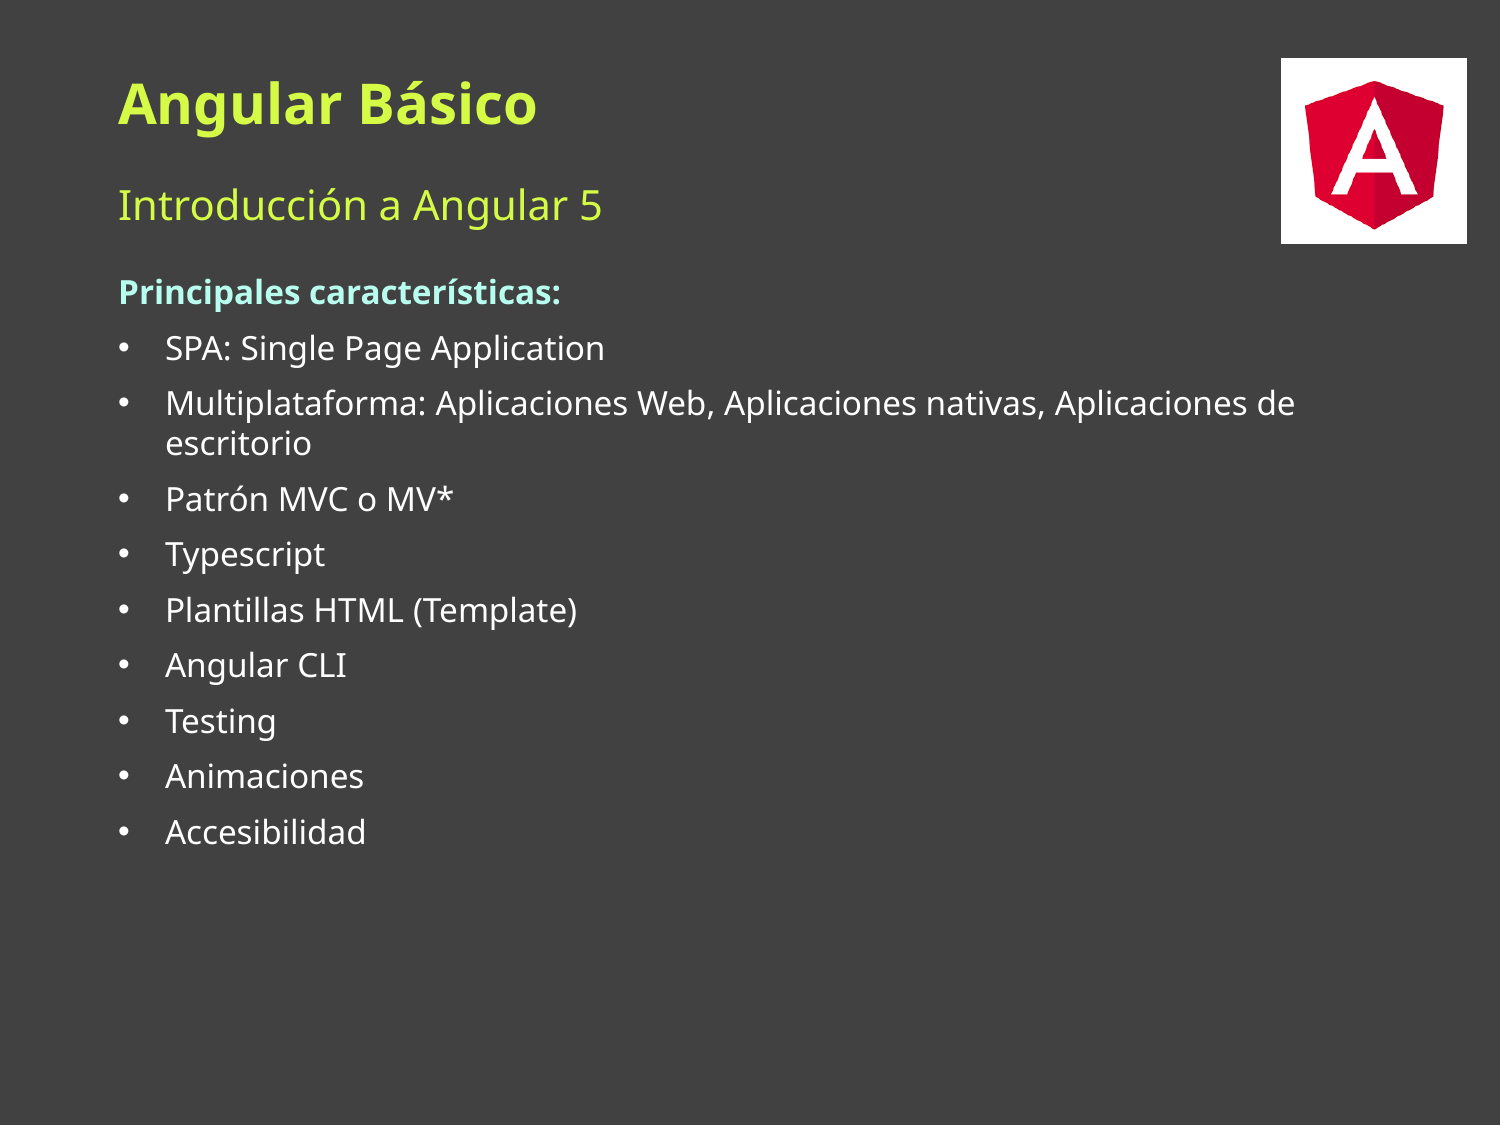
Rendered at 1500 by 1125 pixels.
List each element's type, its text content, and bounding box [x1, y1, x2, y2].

title Angular Básico [103, 59, 1282, 144]
picture [1281, 58, 1467, 244]
list Introducción a Angular 5 [103, 163, 1282, 244]
list Principales características: SPA: Single Page Application Multiplataforma: Aplicaciones Web, Aplicaciones nativas, Aplicaciones de escritorio Patrón MVC o MV* Typescript Plantillas HTML (Template) Angular CLI Testing Animaciones Accesibilidad [103, 264, 1397, 1014]
